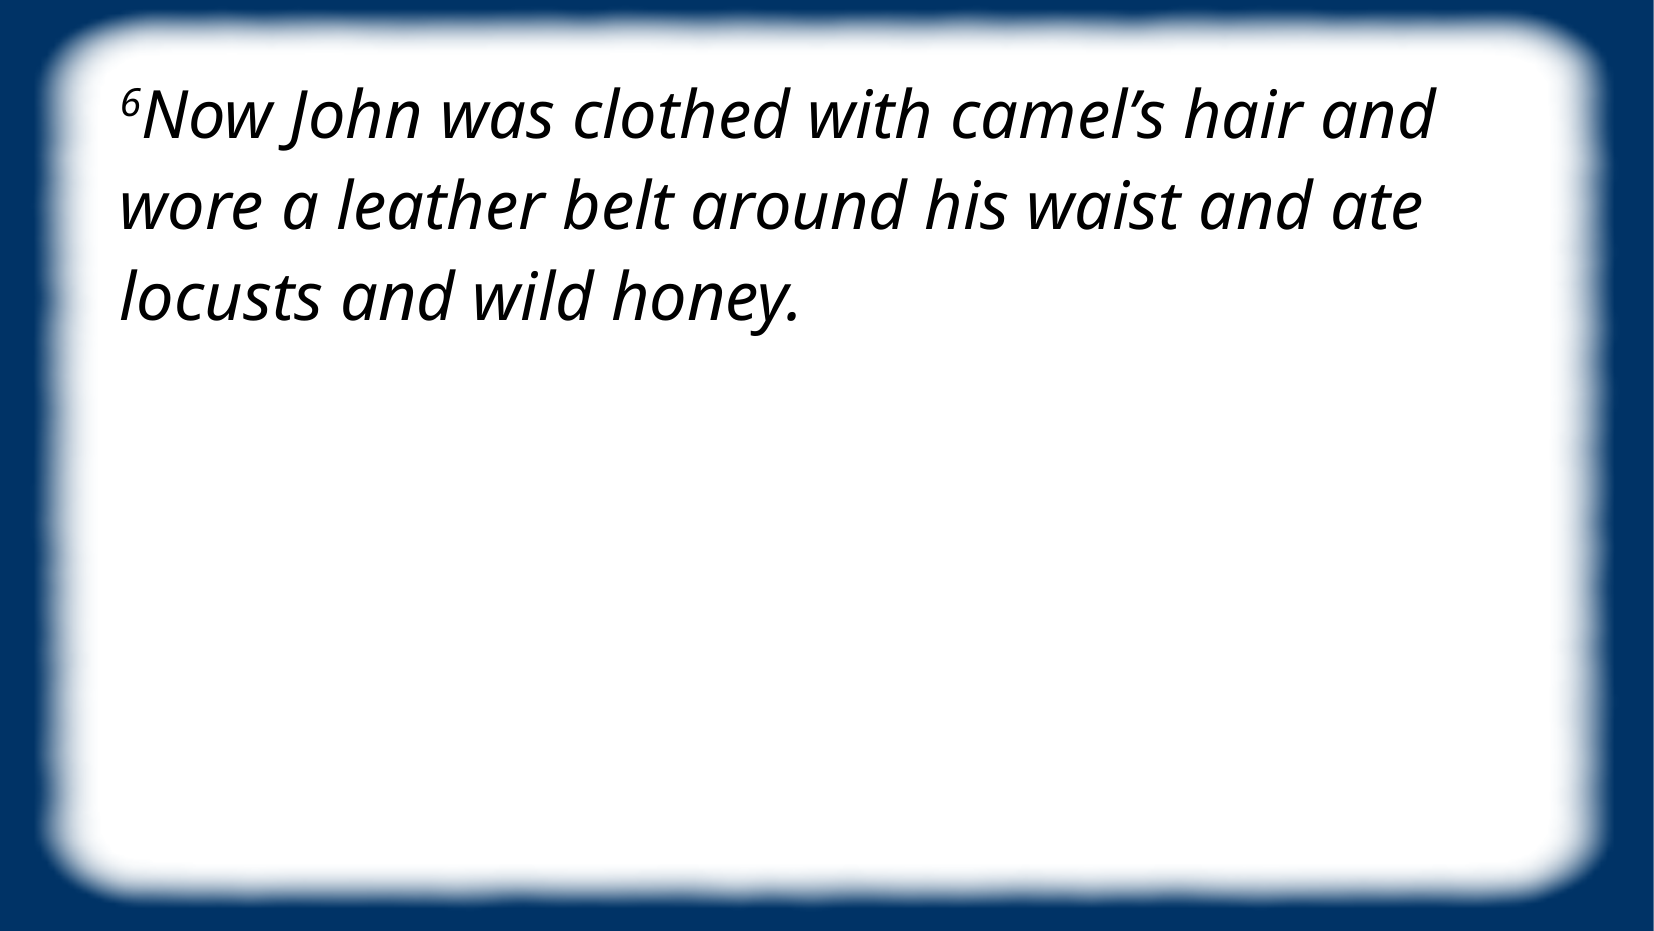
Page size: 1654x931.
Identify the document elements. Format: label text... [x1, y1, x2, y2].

text_box 6Now John was clothed with camel’s hair and wore a leather belt around his waist and ate locusts and wild honey. [105, 60, 1561, 361]
picture [0, 0, 1654, 931]
